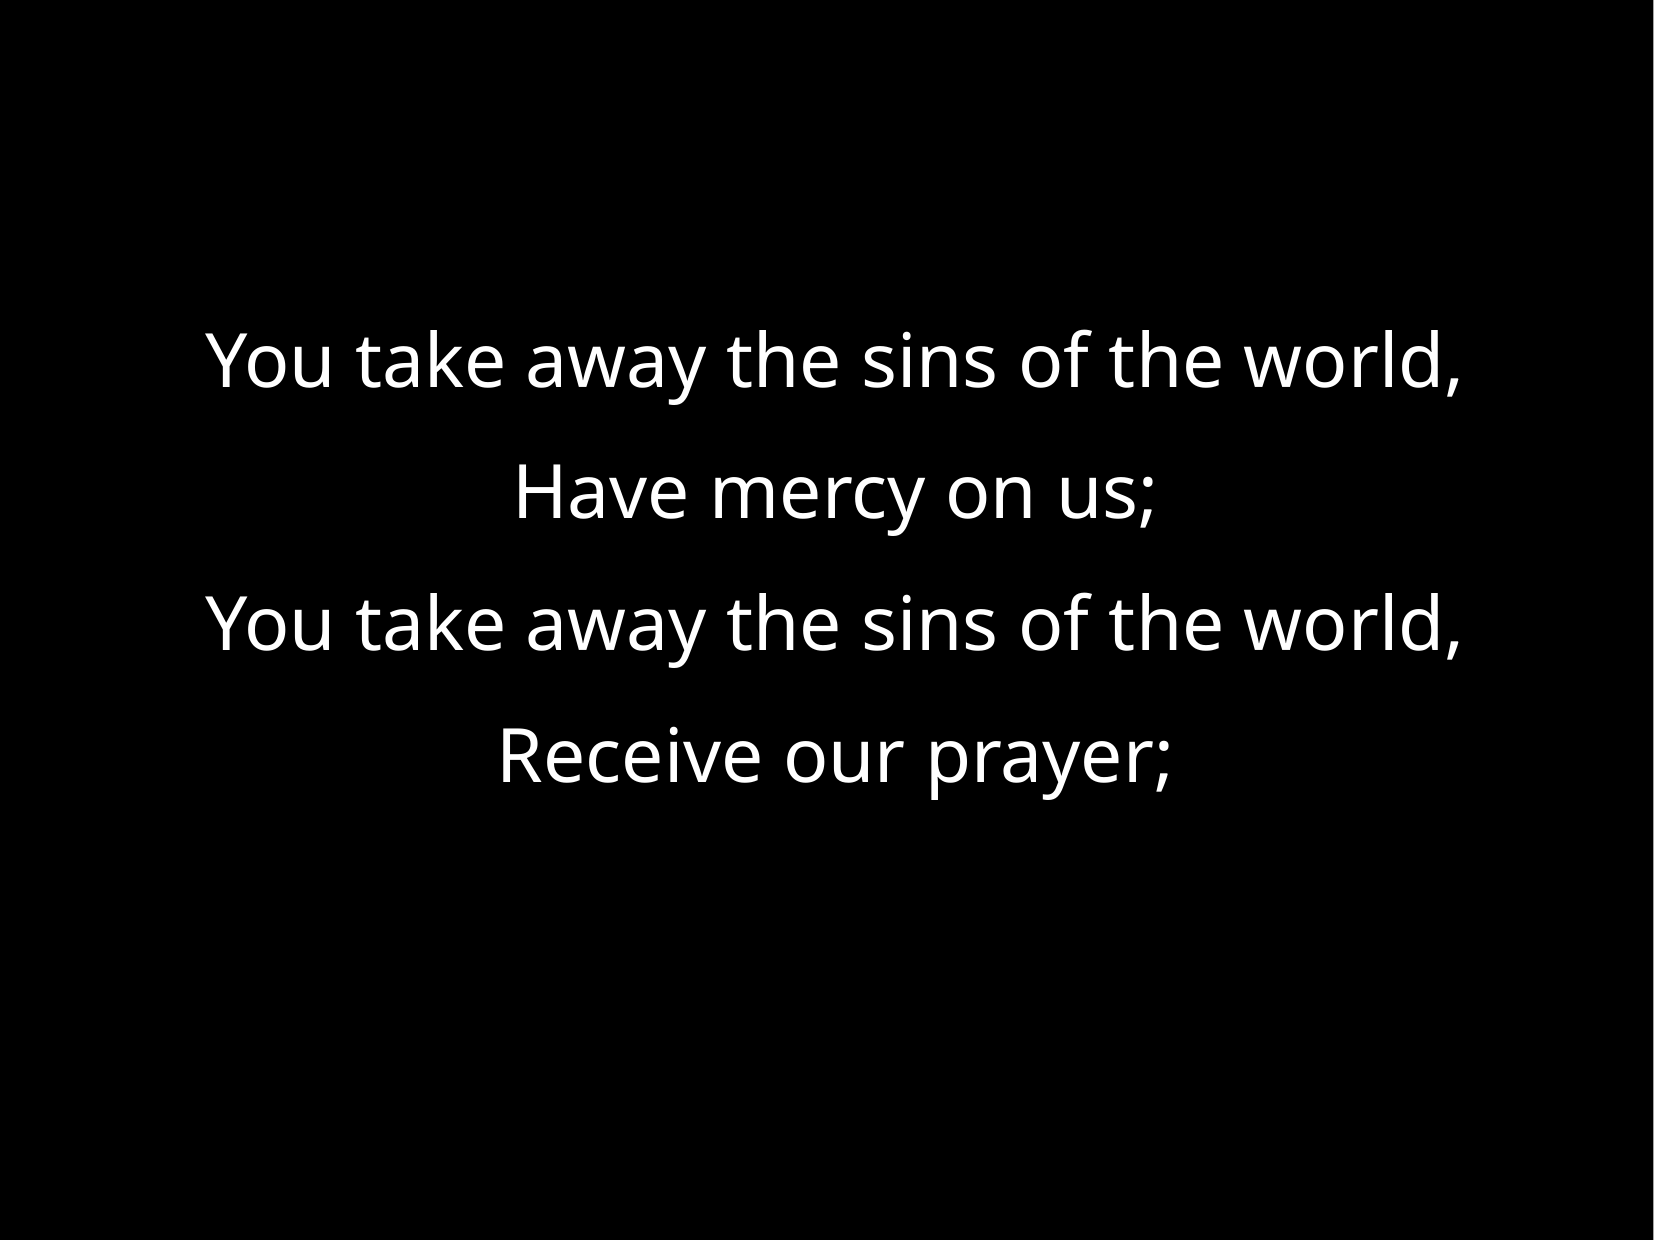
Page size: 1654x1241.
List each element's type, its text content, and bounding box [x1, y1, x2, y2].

list You take away the sins of the world, Have mercy on us; You take away the sins of the world, Receive our prayer; [0, 307, 1654, 1027]
